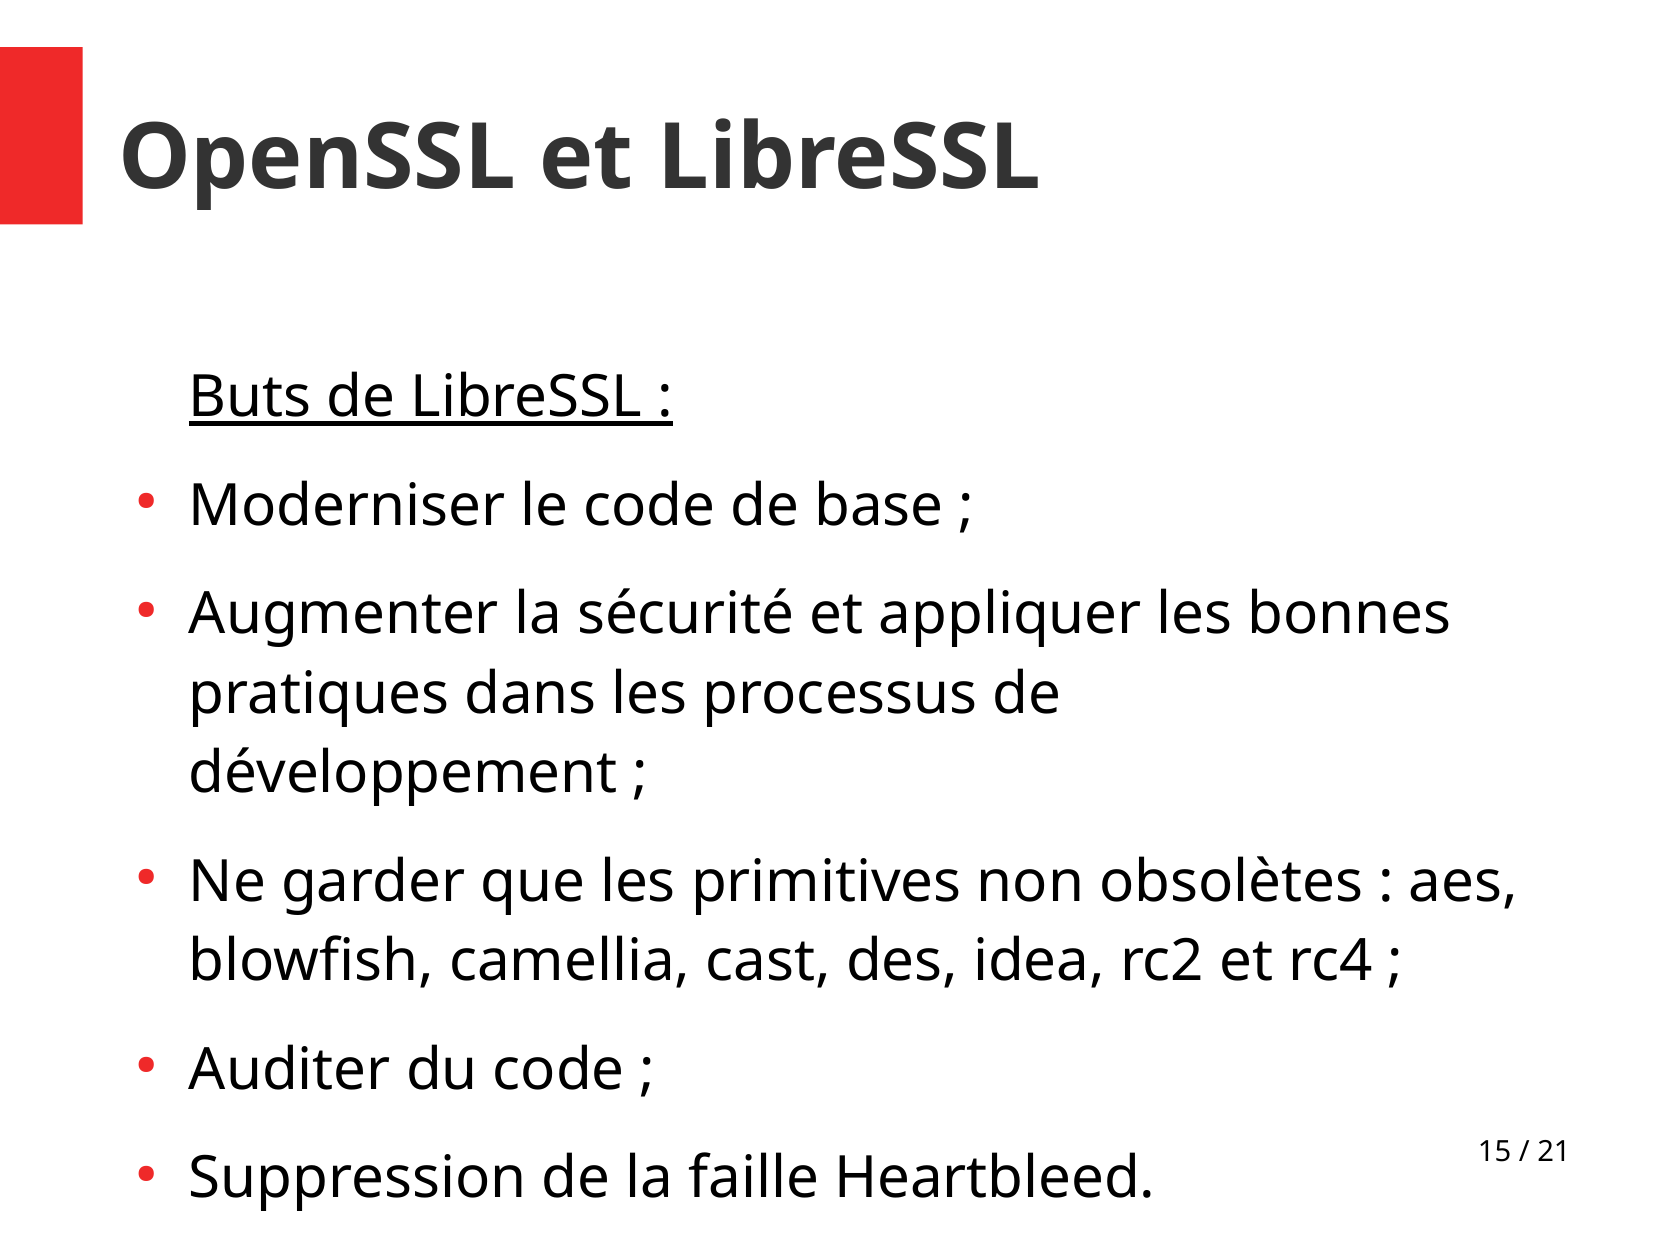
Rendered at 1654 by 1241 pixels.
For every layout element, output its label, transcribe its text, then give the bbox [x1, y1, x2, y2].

title OpenSSL et LibreSSL [118, 49, 1571, 257]
list Buts de LibreSSL : Moderniser le code de base ; Augmenter la sécurité et appliquer les bonnes pratiques dans les processus de développement ; Ne garder que les primitives non obsolètes : aes, blowfish, camellia, cast, des, idea, rc2 et rc4 ; Auditer du code ; Suppression de la faille Heartbleed. [118, 354, 1536, 1074]
